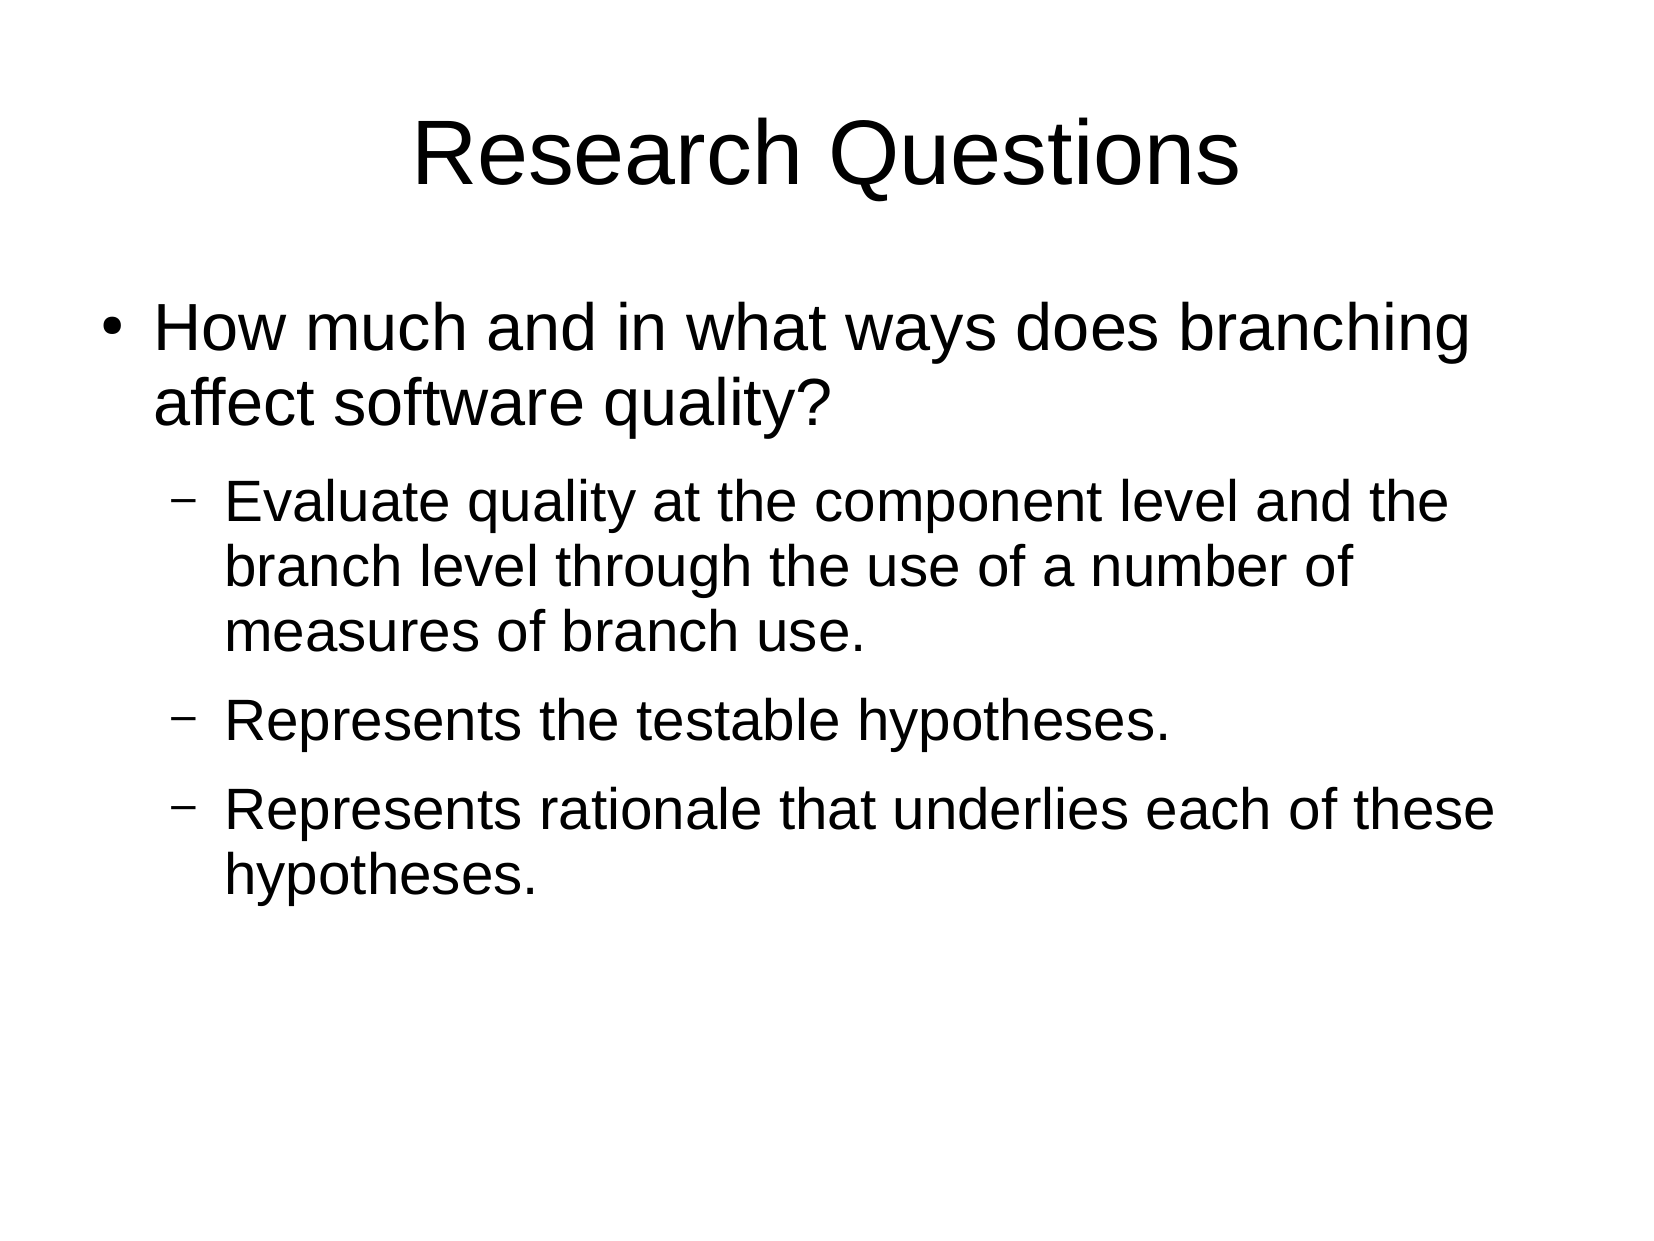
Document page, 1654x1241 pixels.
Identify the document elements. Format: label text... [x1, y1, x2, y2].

title Research Questions [82, 49, 1571, 257]
list How much and in what ways does branching affect software quality? Evaluate quality at the component level and the branch level through the use of a number of measures of branch use. Represents the testable hypotheses. Represents rationale that underlies each of these hypotheses. [82, 290, 1571, 1010]
